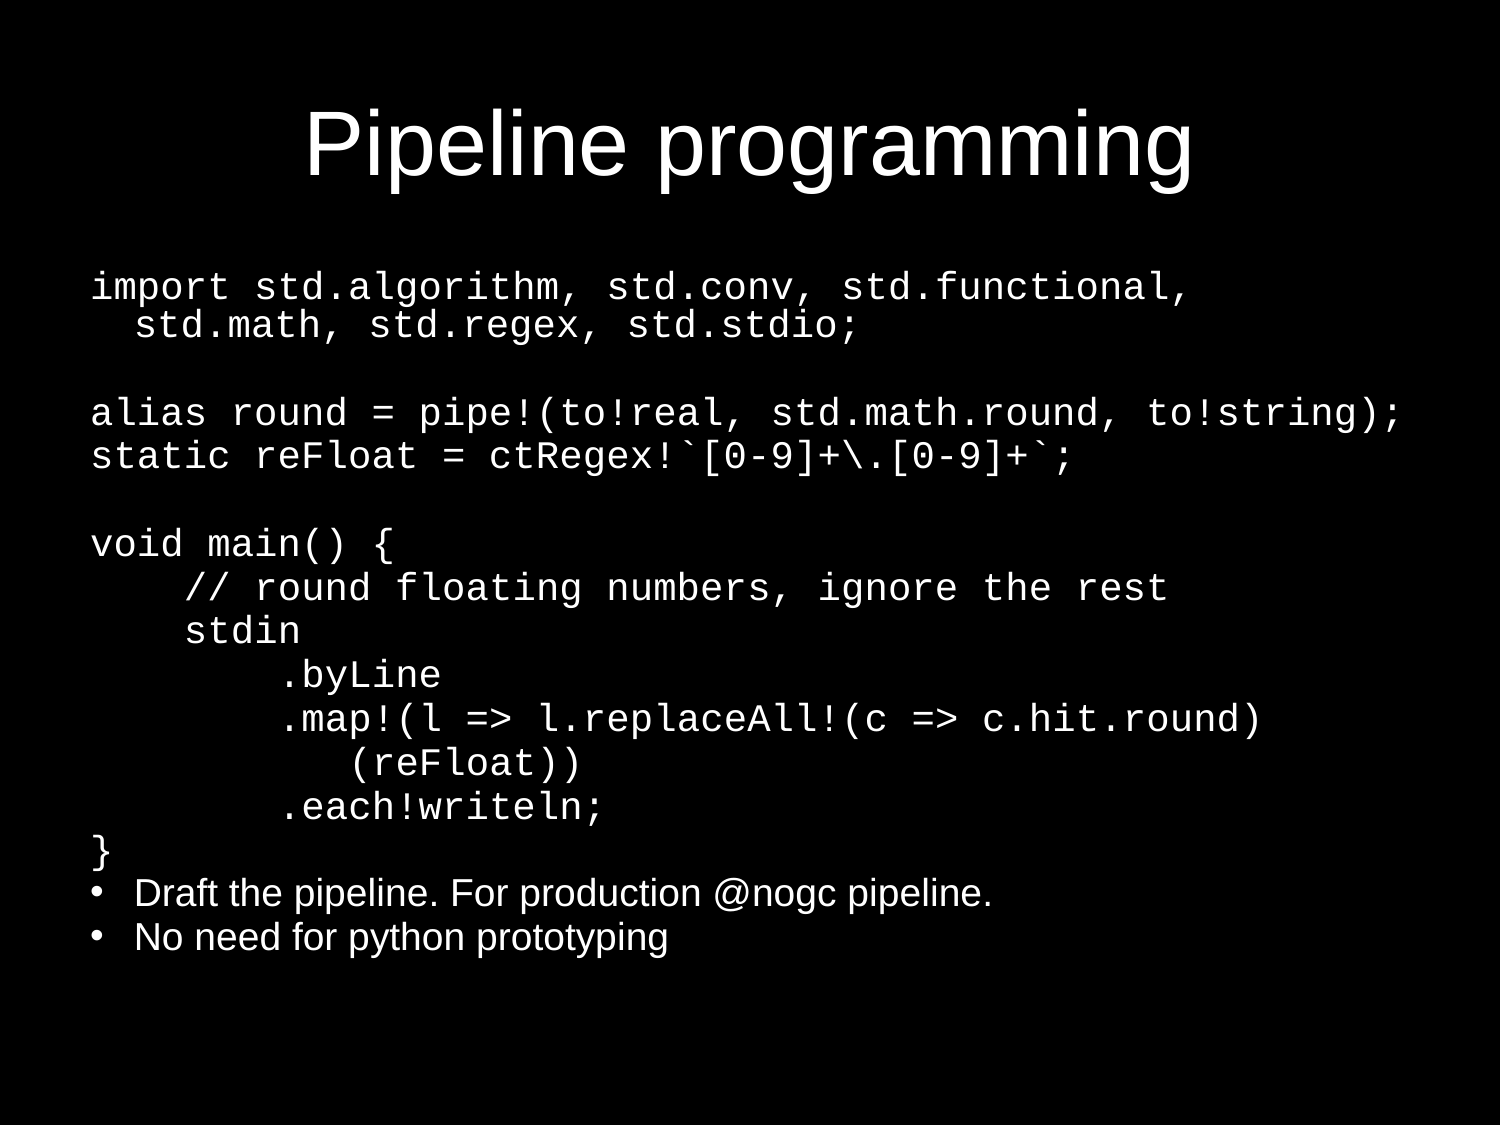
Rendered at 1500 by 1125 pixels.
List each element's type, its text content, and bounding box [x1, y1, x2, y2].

title Pipeline programming [75, 45, 1426, 233]
list import std.algorithm, std.conv, std.functional, std.math, std.regex, std.stdio; alias round = pipe!(to!real, std.math.round, to!string); static reFloat = ctRegex!`[0-9]+\.[0-9]+`; void main() { // round floating numbers, ignore the rest stdin .byLine .map!(l => l.replaceAll!(c => c.hit.round) (reFloat)) .each!writeln; } Draft the pipeline. For production @nogc pipeline. No need for python prototyping [75, 262, 1426, 1005]
